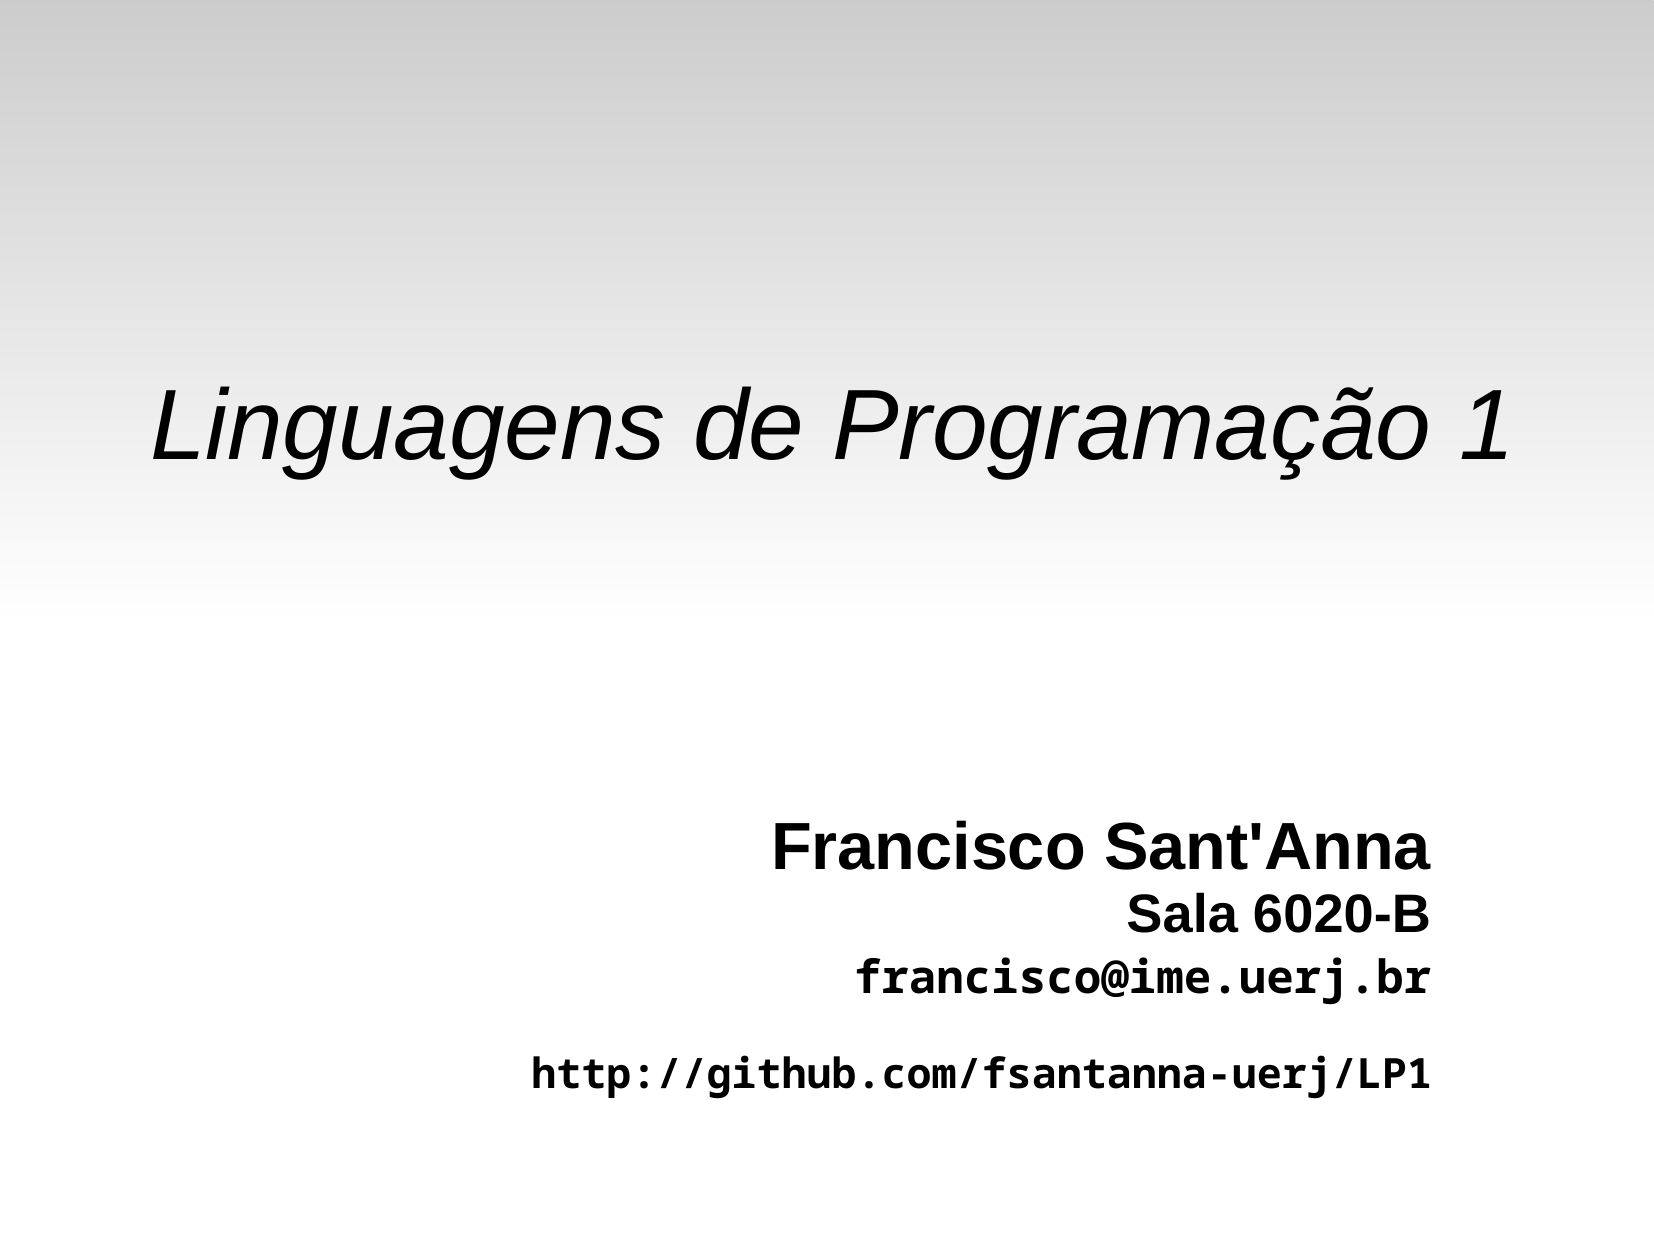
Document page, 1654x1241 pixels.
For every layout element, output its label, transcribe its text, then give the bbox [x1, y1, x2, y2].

subtitle Linguagens de Programação 1 [88, 283, 1577, 567]
text_box Francisco Sant'Anna Sala 6020-B francisco@ime.uerj.br http://github.com/fsantanna-uerj/LP1 [516, 801, 1456, 1107]
